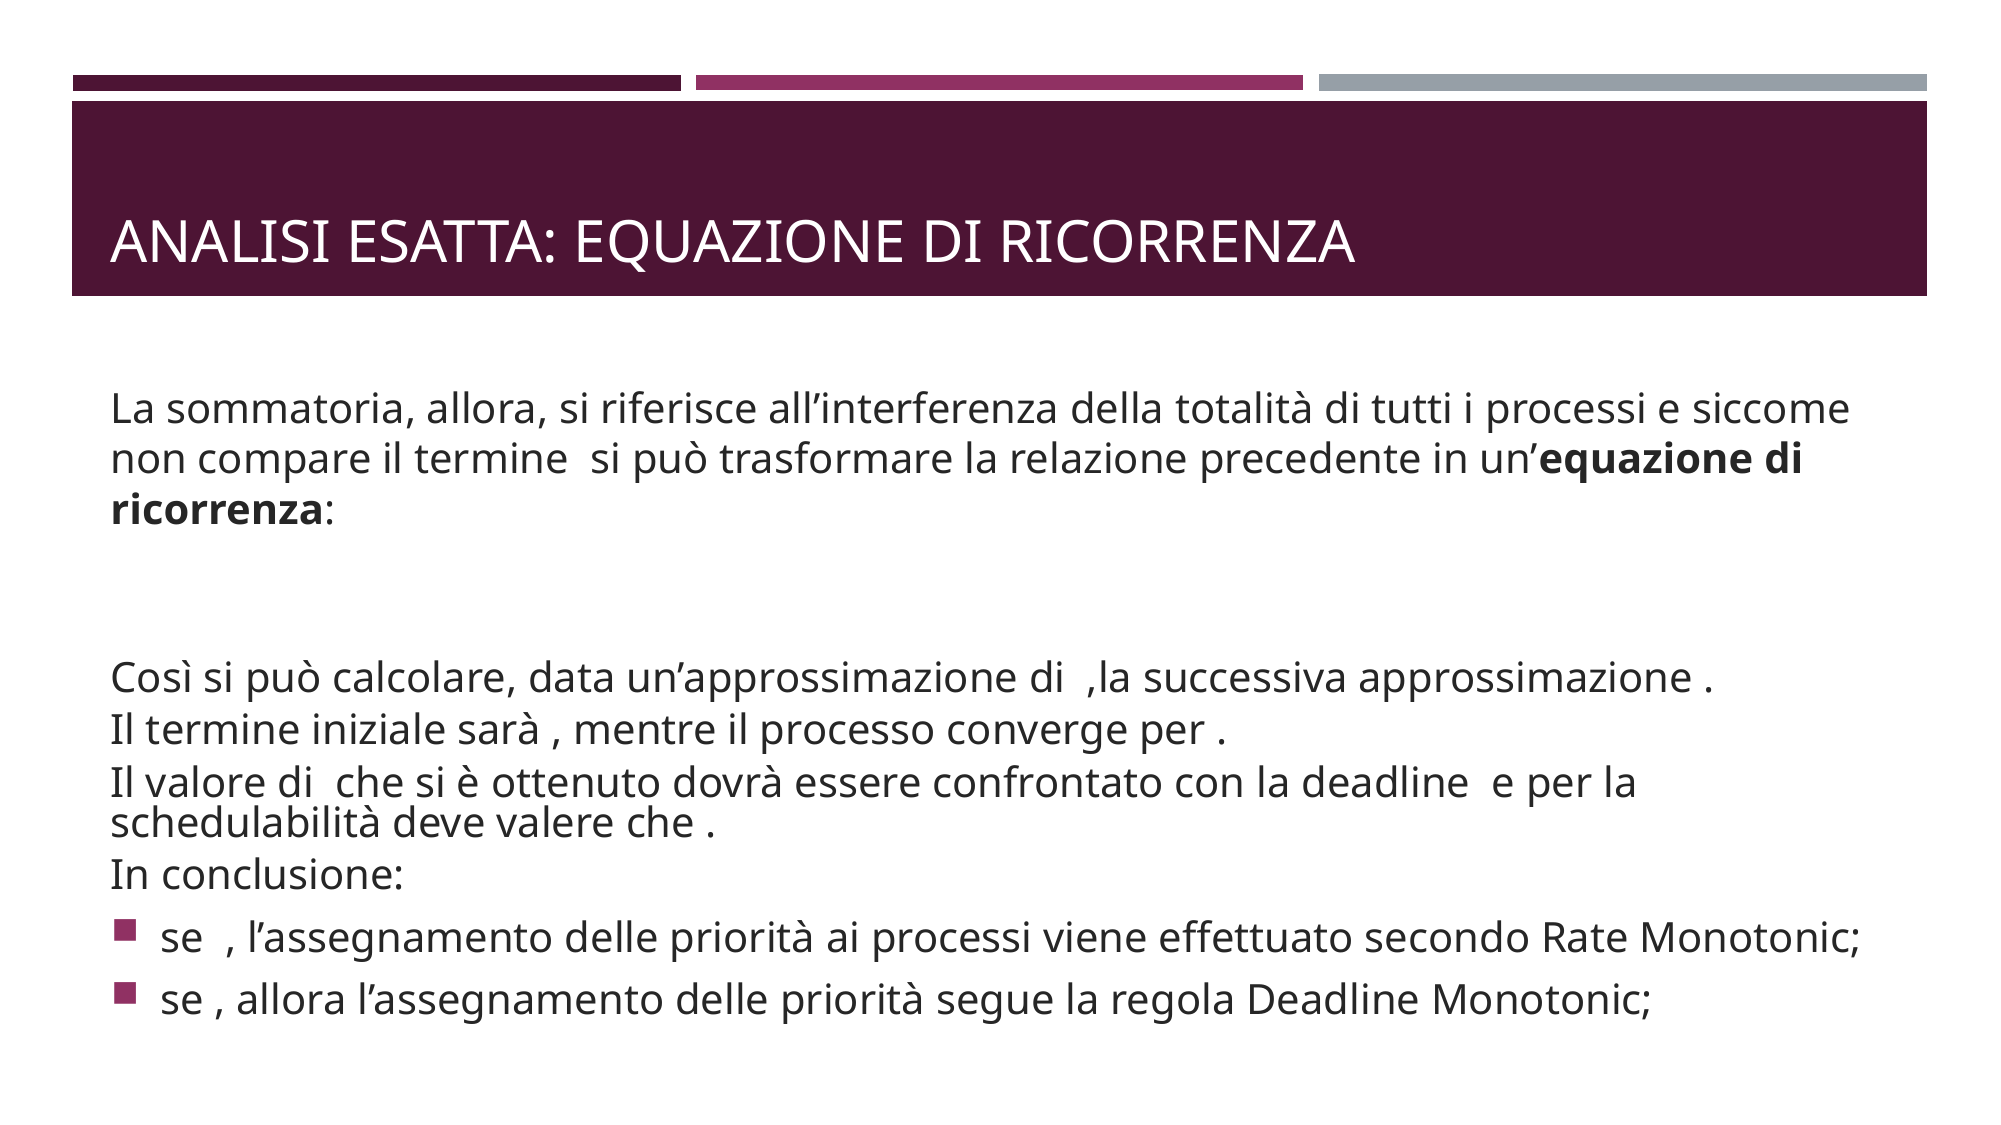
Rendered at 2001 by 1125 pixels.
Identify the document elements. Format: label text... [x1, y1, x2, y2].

title analisi esatta: equazione di ricorrenza [95, 115, 1905, 282]
list La sommatoria, allora, si riferisce all’interferenza della totalità di tutti i processi e siccome non compare il termine si può trasformare la relazione precedente in un’equazione di ricorrenza: Così si può calcolare, data un’approssimazione di ,la successiva approssimazione . Il termine iniziale sarà , mentre il processo converge per . Il valore di che si è ottenuto dovrà essere confrontato con la deadline e per la schedulabilità deve valere che . In conclusione: se , l’assegnamento delle priorità ai processi viene effettuato secondo Rate Monotonic; se , allora l’assegnamento delle priorità segue la regola Deadline Monotonic; [95, 323, 1905, 1082]
